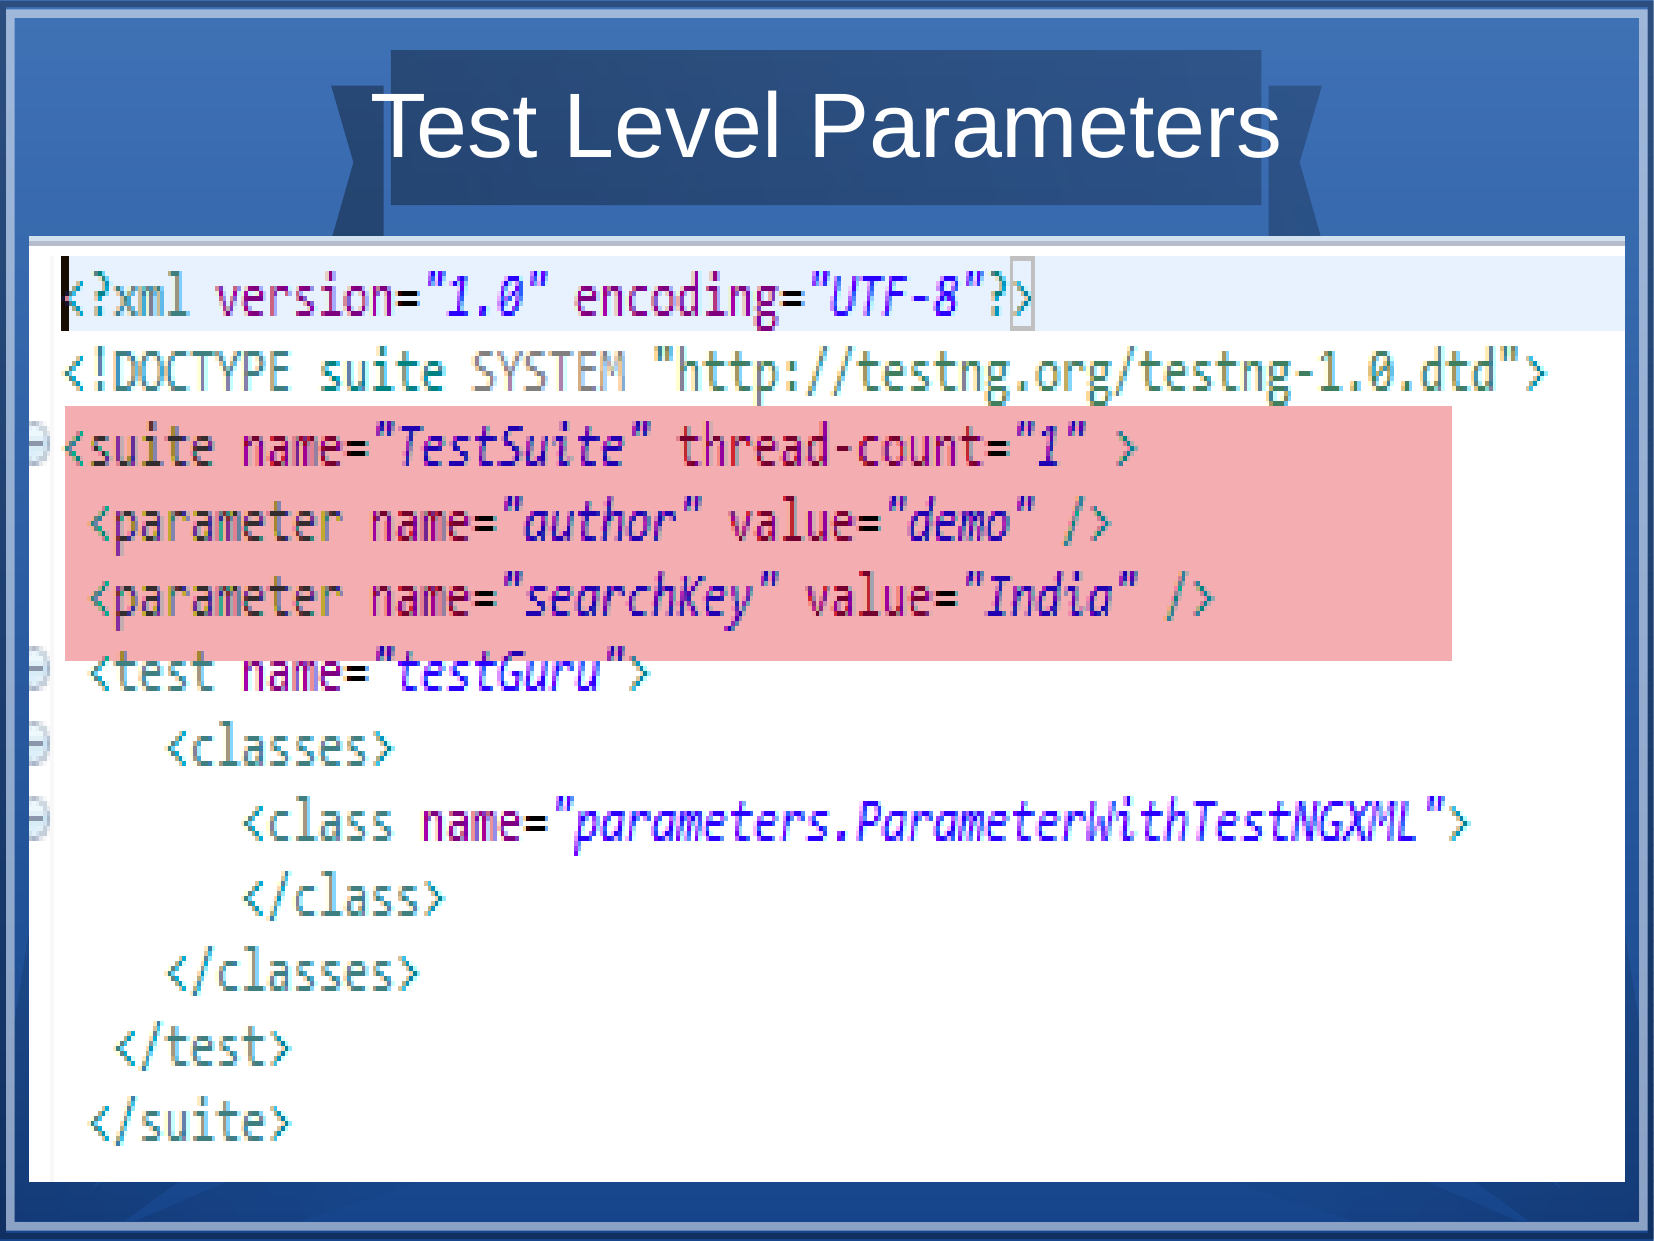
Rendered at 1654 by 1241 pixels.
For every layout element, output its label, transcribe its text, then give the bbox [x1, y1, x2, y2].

picture [29, 236, 1625, 1182]
title Test Level Parameters [59, 23, 1595, 229]
